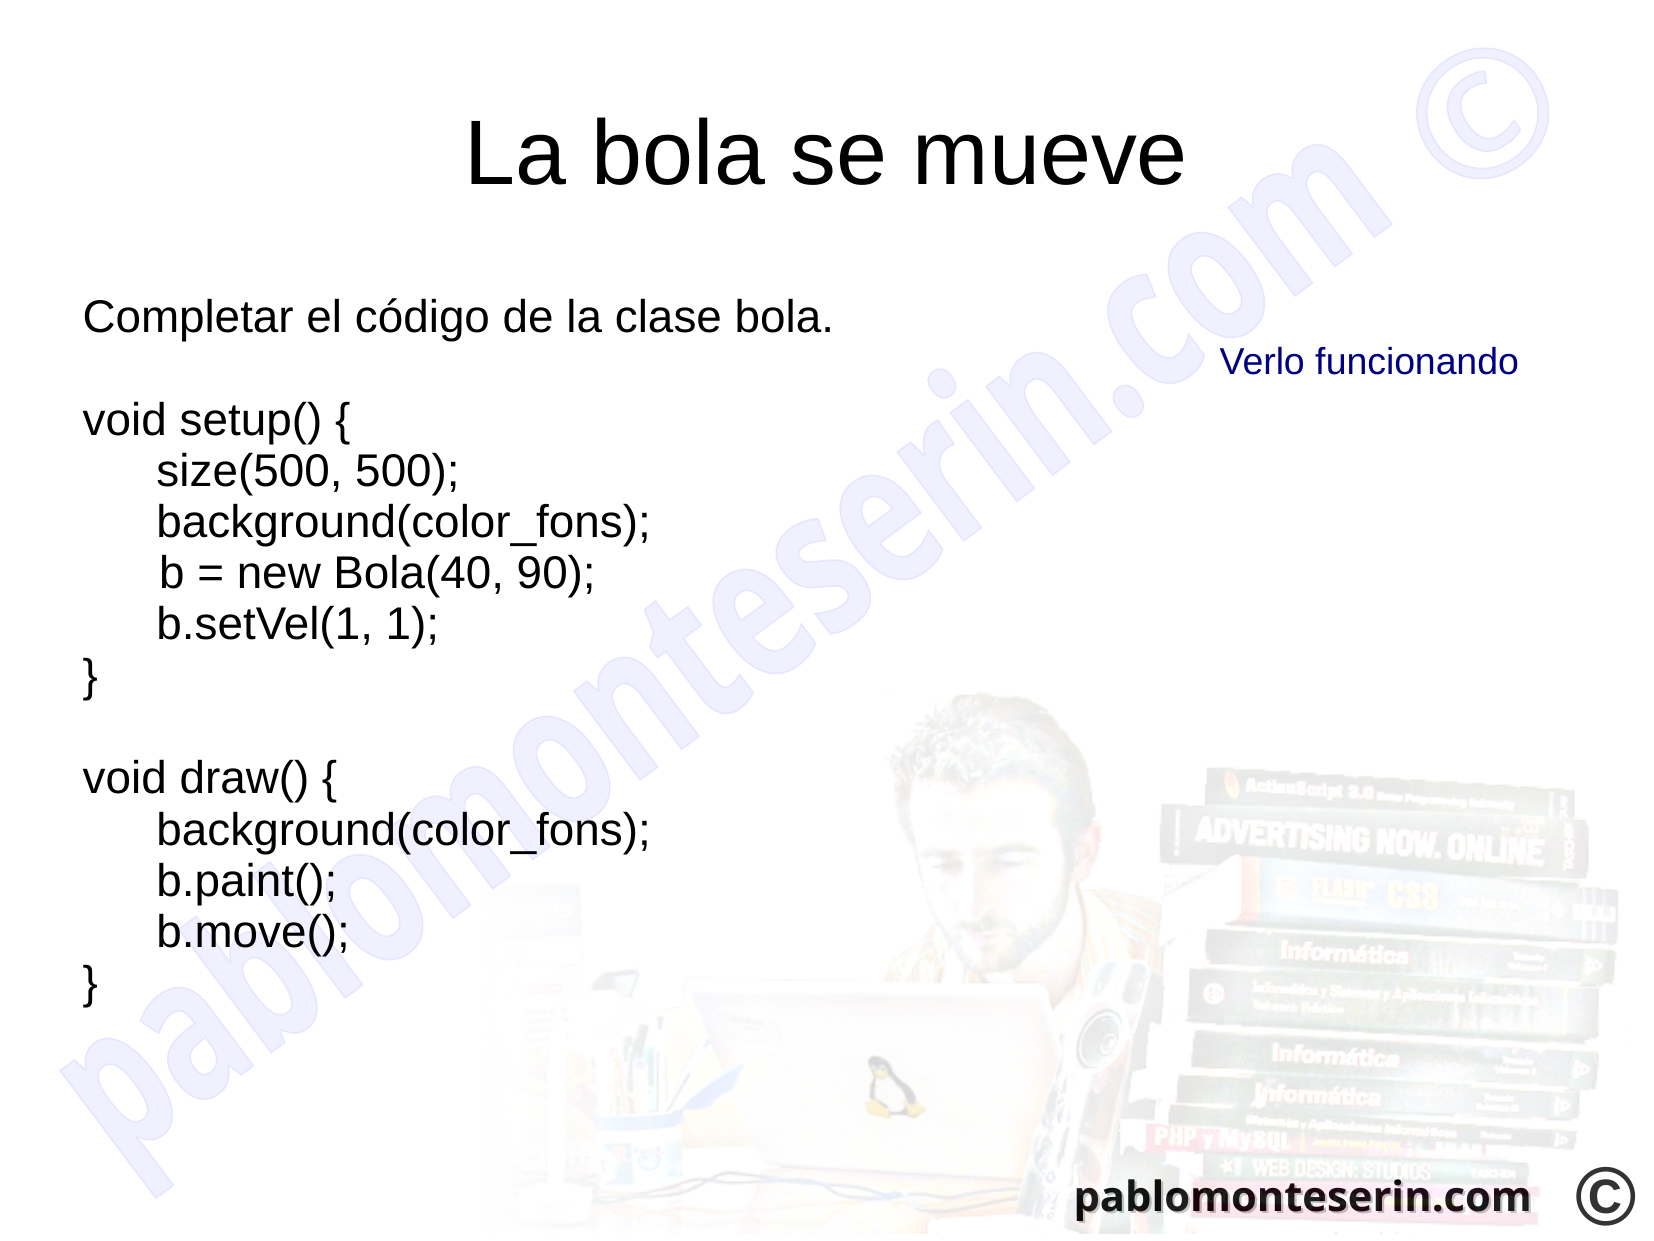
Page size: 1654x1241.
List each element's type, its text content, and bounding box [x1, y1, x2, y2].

title La bola se mueve [82, 49, 1571, 257]
picture [468, 674, 1654, 1234]
subtitle Completar el código de la clase bola. void setup() { size(500, 500); background(color_fons); b = new Bola(40, 90); b.setVel(1, 1); } void draw() { background(color_fons); b.paint(); b.move(); } [82, 290, 1538, 1010]
text_box Verlo funcionando [1204, 332, 1534, 390]
